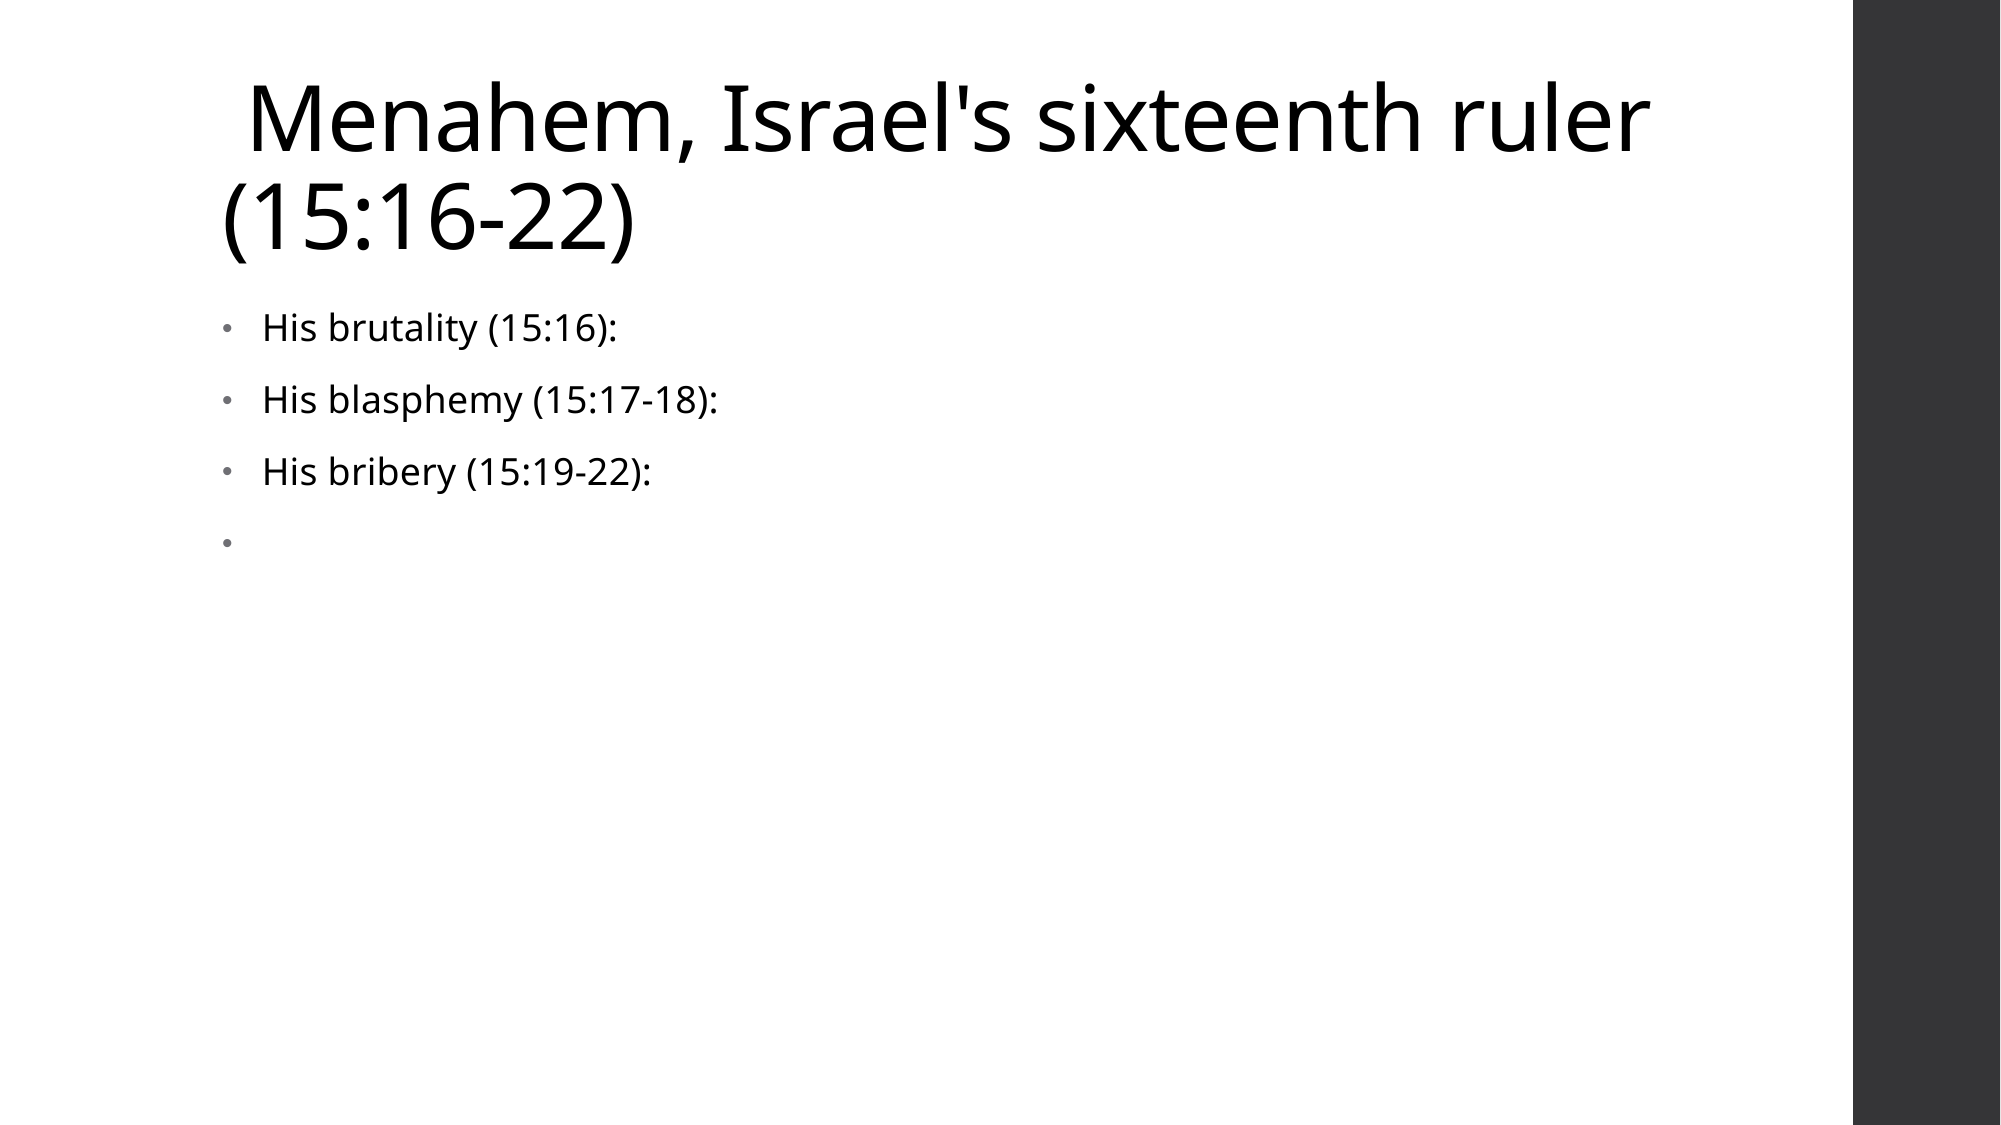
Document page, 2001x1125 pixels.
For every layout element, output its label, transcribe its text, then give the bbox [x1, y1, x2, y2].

list His brutality (15:16): His blasphemy (15:17-18): His bribery (15:19-22): [206, 299, 1617, 1014]
title Menahem, Israel's sixteenth ruler (15:16-22) [206, 60, 1797, 278]
